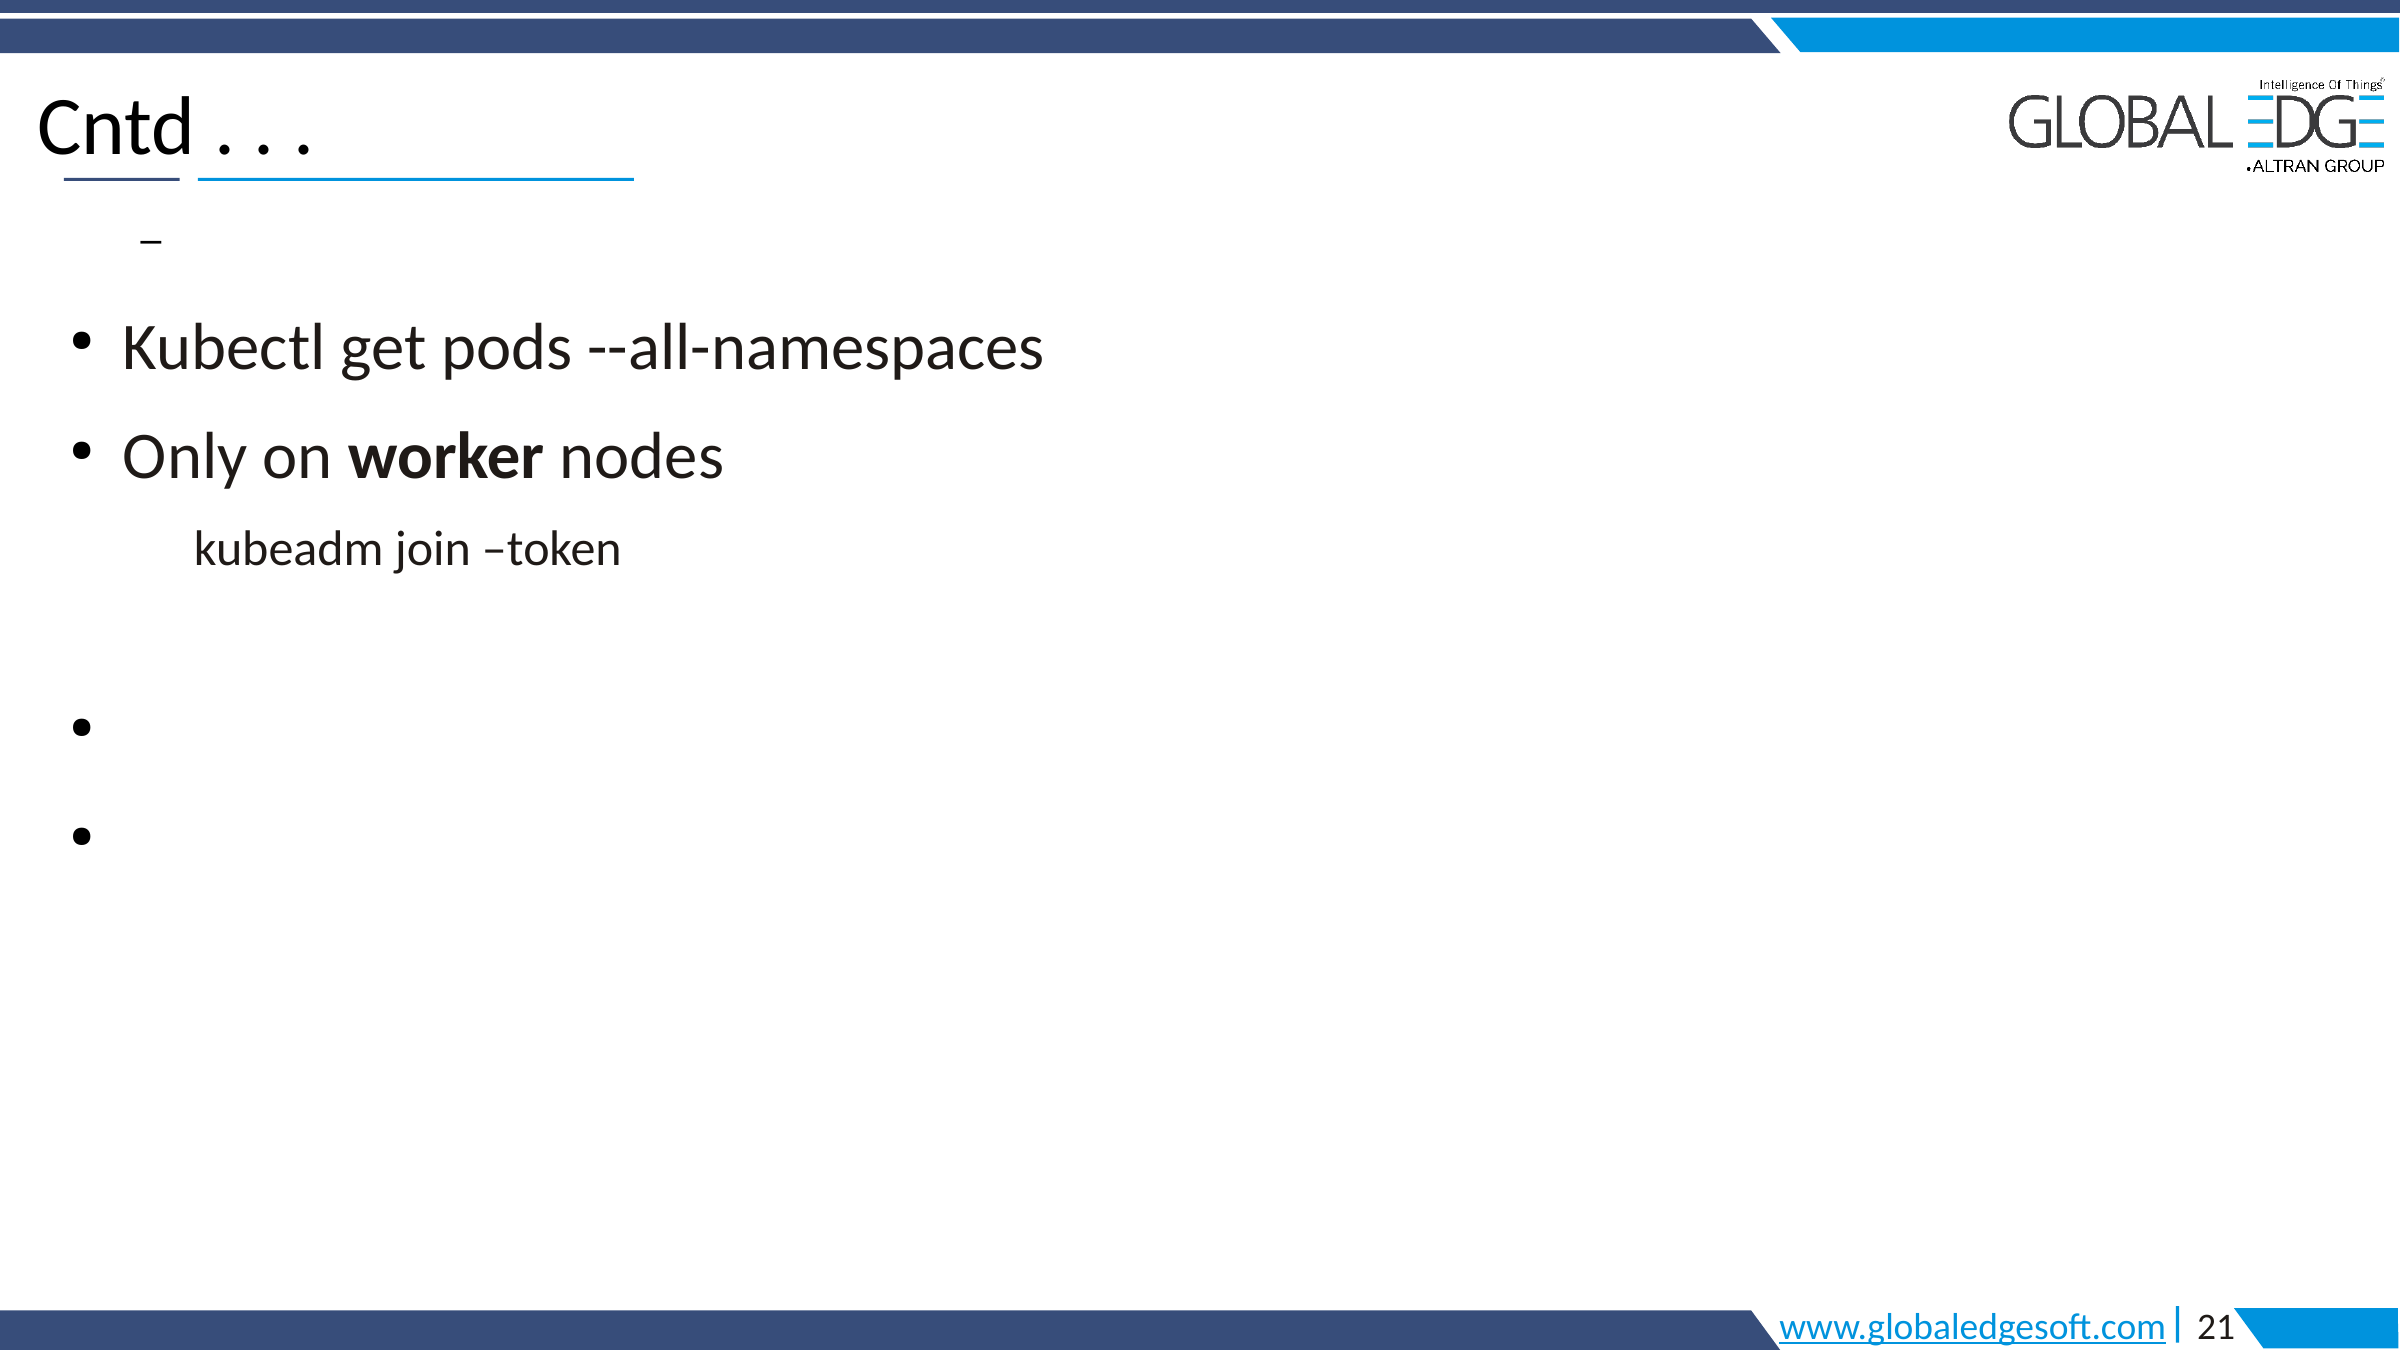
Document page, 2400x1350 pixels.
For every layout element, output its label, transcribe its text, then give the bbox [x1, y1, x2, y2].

list Kubectl get pods --all-namespaces Only on worker nodes kubeadm join –token [40, 207, 2358, 1288]
picture [2001, 67, 2392, 182]
title Cntd . . . [26, 64, 1977, 178]
